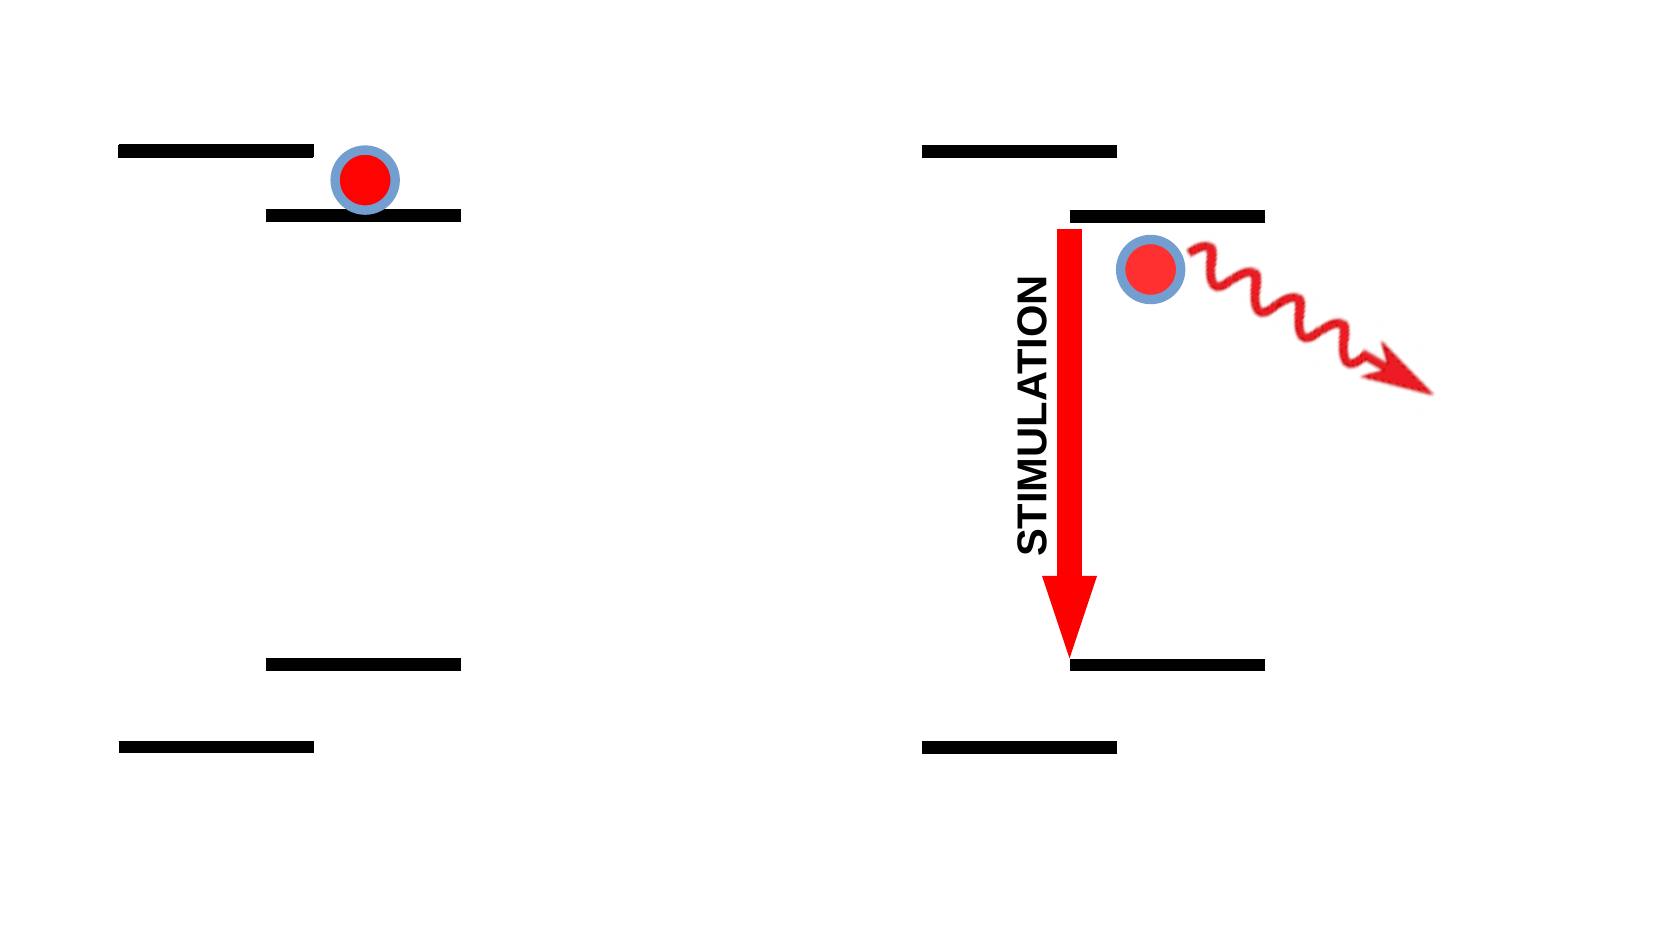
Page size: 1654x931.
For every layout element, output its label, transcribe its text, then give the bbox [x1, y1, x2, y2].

picture [1172, 223, 1462, 432]
text_box STIMULATION [1001, 160, 1063, 671]
text_box [1120, 239, 1181, 300]
text_box [335, 150, 396, 211]
